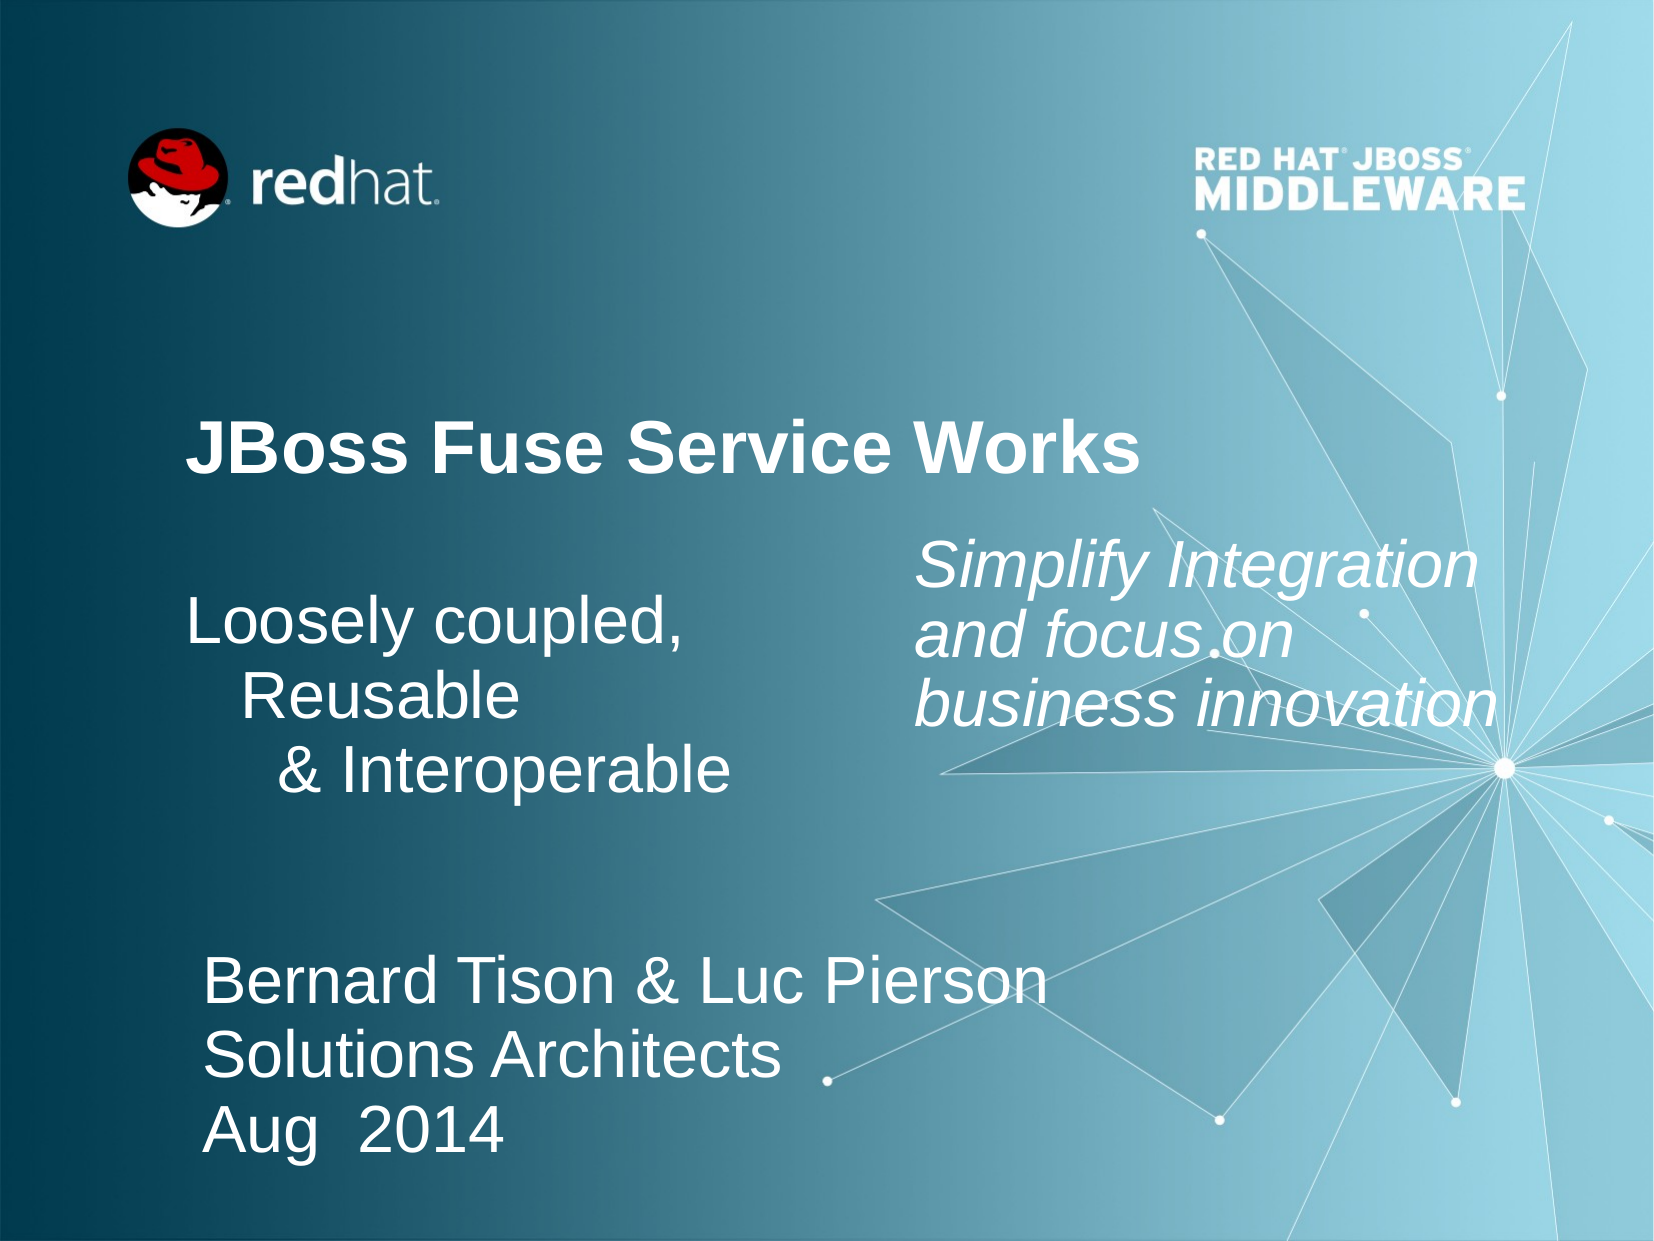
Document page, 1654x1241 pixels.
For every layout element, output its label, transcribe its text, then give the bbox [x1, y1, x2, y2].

picture [106, 0, 1654, 1241]
text_box Simplify Integration and focus on business innovation [900, 525, 1576, 754]
text_box Bernard Tison & Luc Pierson Solutions Architects Aug 2014 [187, 935, 1455, 1220]
text_box JBoss Fuse Service Works Loosely coupled, Reusable & Interoperable [170, 356, 1538, 1163]
